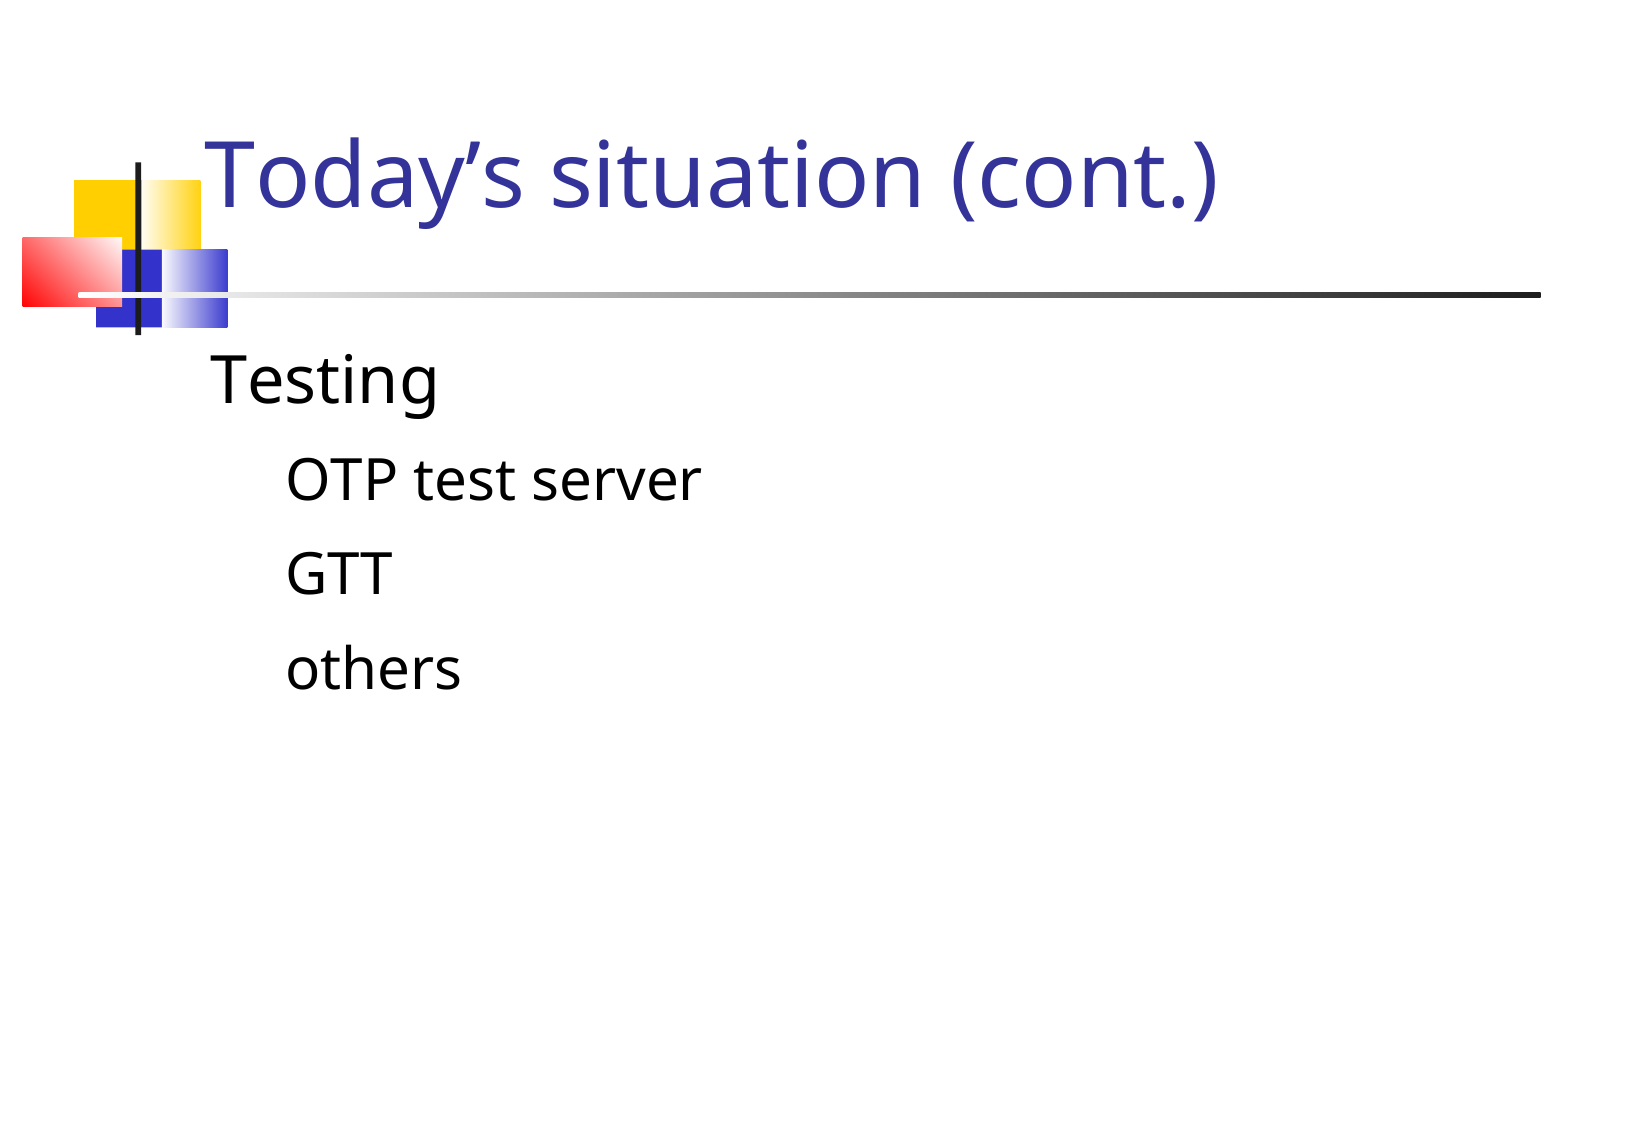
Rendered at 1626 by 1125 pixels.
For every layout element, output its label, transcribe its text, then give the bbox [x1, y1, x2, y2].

list Testing OTP test server GTT others [210, 331, 1592, 669]
title Today’s situation (cont.) [204, 115, 1590, 227]
